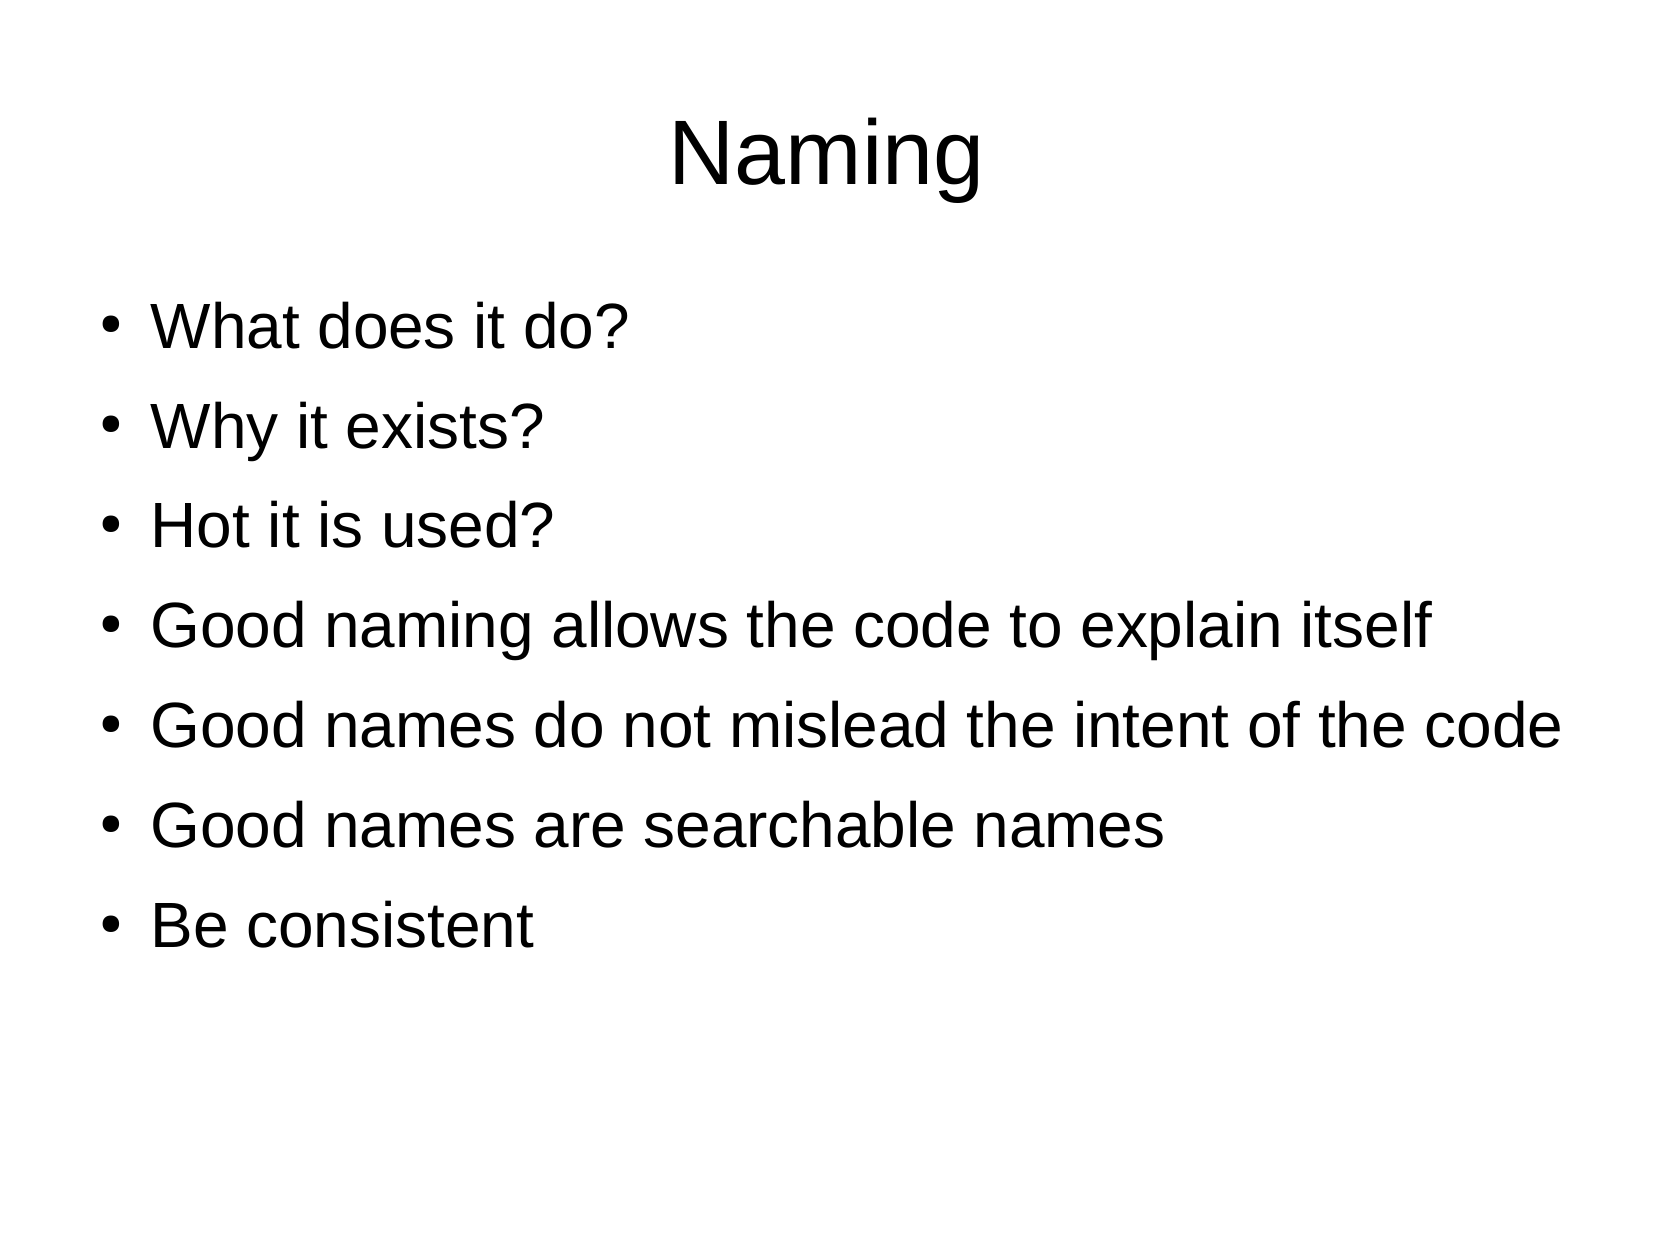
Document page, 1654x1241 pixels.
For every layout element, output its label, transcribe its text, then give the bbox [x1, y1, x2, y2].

list What does it do? Why it exists? Hot it is used? Good naming allows the code to explain itself Good names do not mislead the intent of the code Good names are searchable names Be consistent [82, 290, 1571, 1010]
title Naming [82, 49, 1571, 257]
